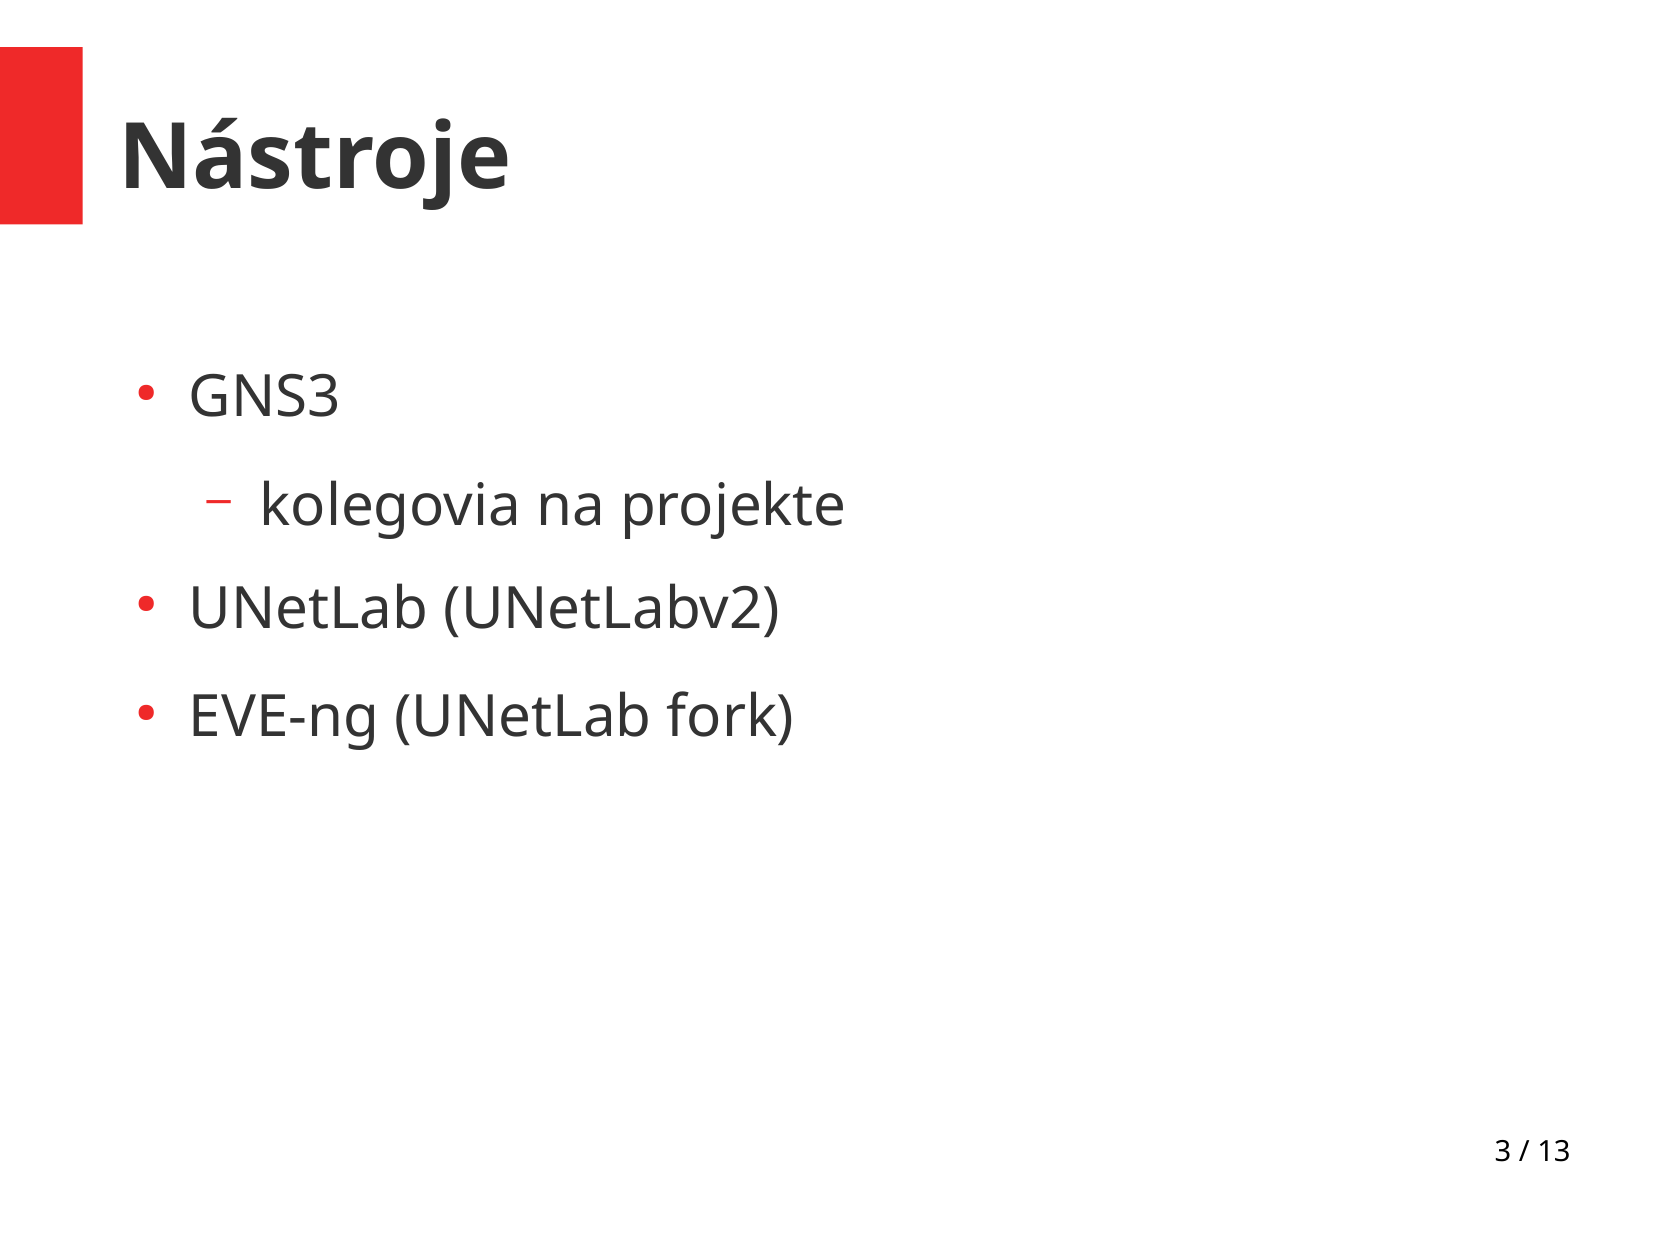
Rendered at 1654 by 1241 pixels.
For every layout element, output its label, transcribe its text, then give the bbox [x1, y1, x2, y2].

title Nástroje [118, 49, 1571, 257]
list GNS3 kolegovia na projekte UNetLab (UNetLabv2) EVE-ng (UNetLab fork) [118, 354, 1536, 1074]
